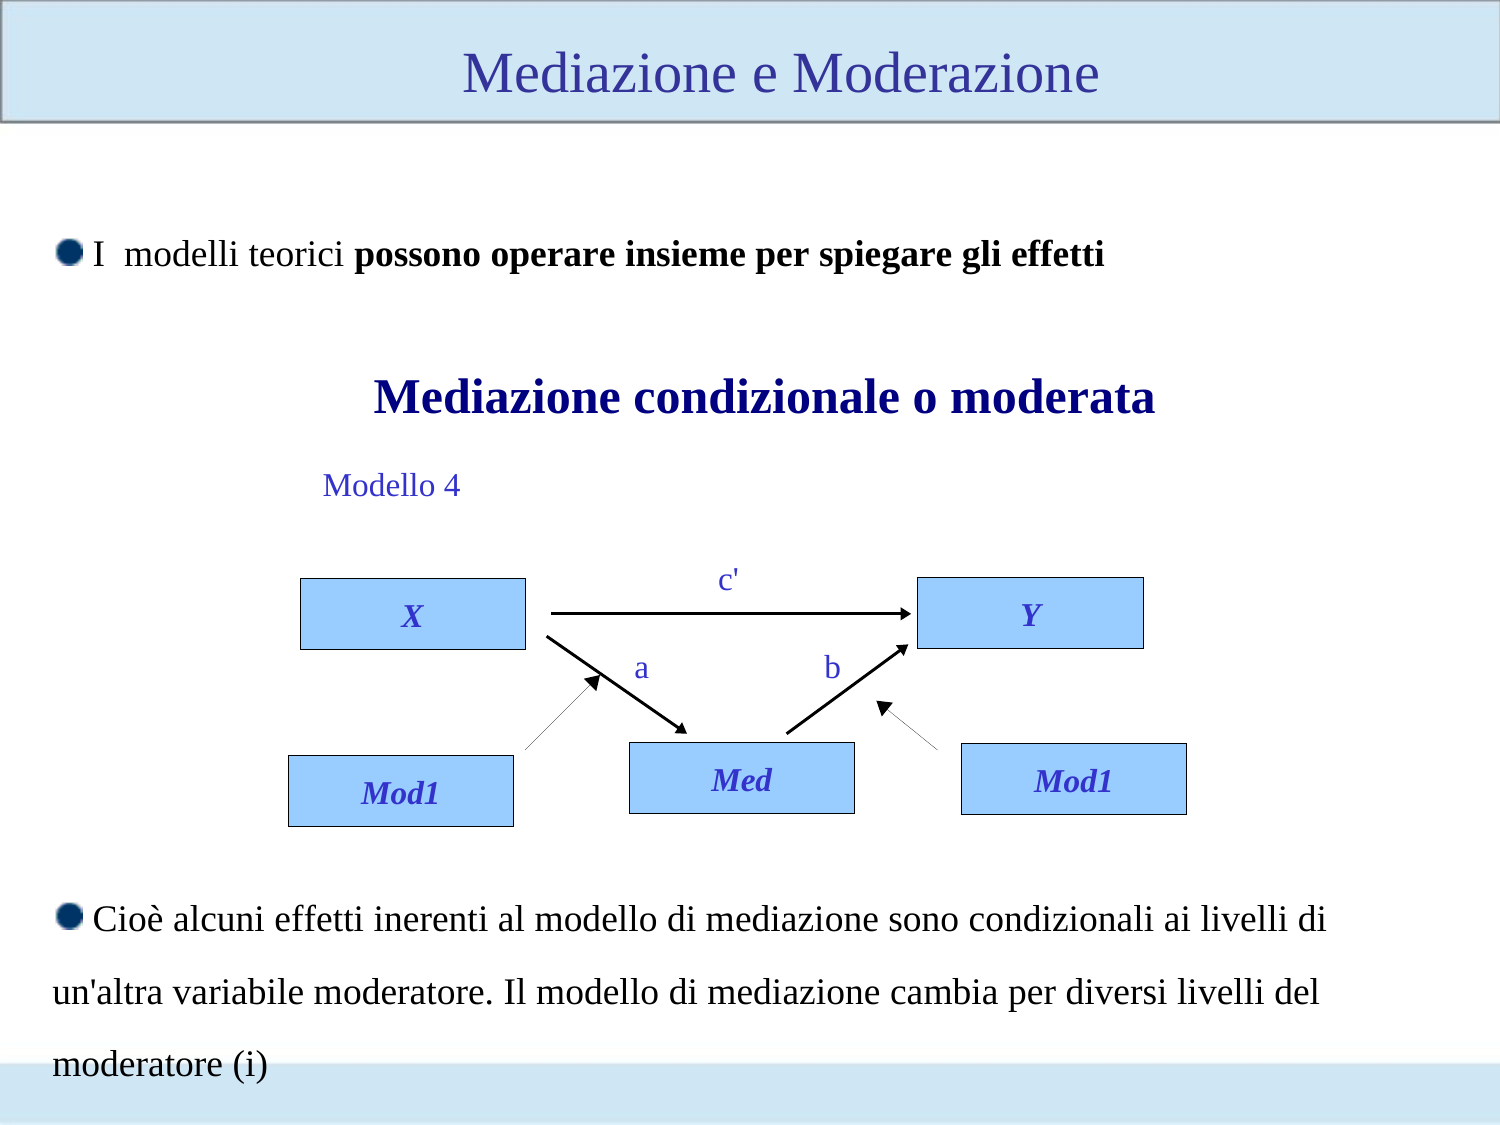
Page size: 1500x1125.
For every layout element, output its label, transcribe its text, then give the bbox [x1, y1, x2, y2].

text_box X [300, 578, 526, 650]
text_box Modello 4 [217, 455, 566, 534]
text_box c' [631, 549, 826, 638]
title Mediazione e Moderazione [249, 21, 1313, 117]
text_box a [545, 638, 736, 745]
text_box Y [917, 577, 1144, 649]
picture [0, 0, 1500, 1125]
text_box Med [629, 742, 855, 814]
text_box Mod1 [961, 743, 1187, 815]
text_box b [736, 638, 930, 746]
text_box I modelli teorici possono operare insieme per spiegare gli effetti Mediazione condizionale o moderata [37, 187, 1463, 431]
text_box Mod1 [288, 755, 514, 827]
text_box Cioè alcuni effetti inerenti al modello di mediazione sono condizionali ai livelli di un'altra variabile moderatore. Il modello di mediazione cambia per diversi livelli del moderatore (i) [37, 852, 1463, 1092]
